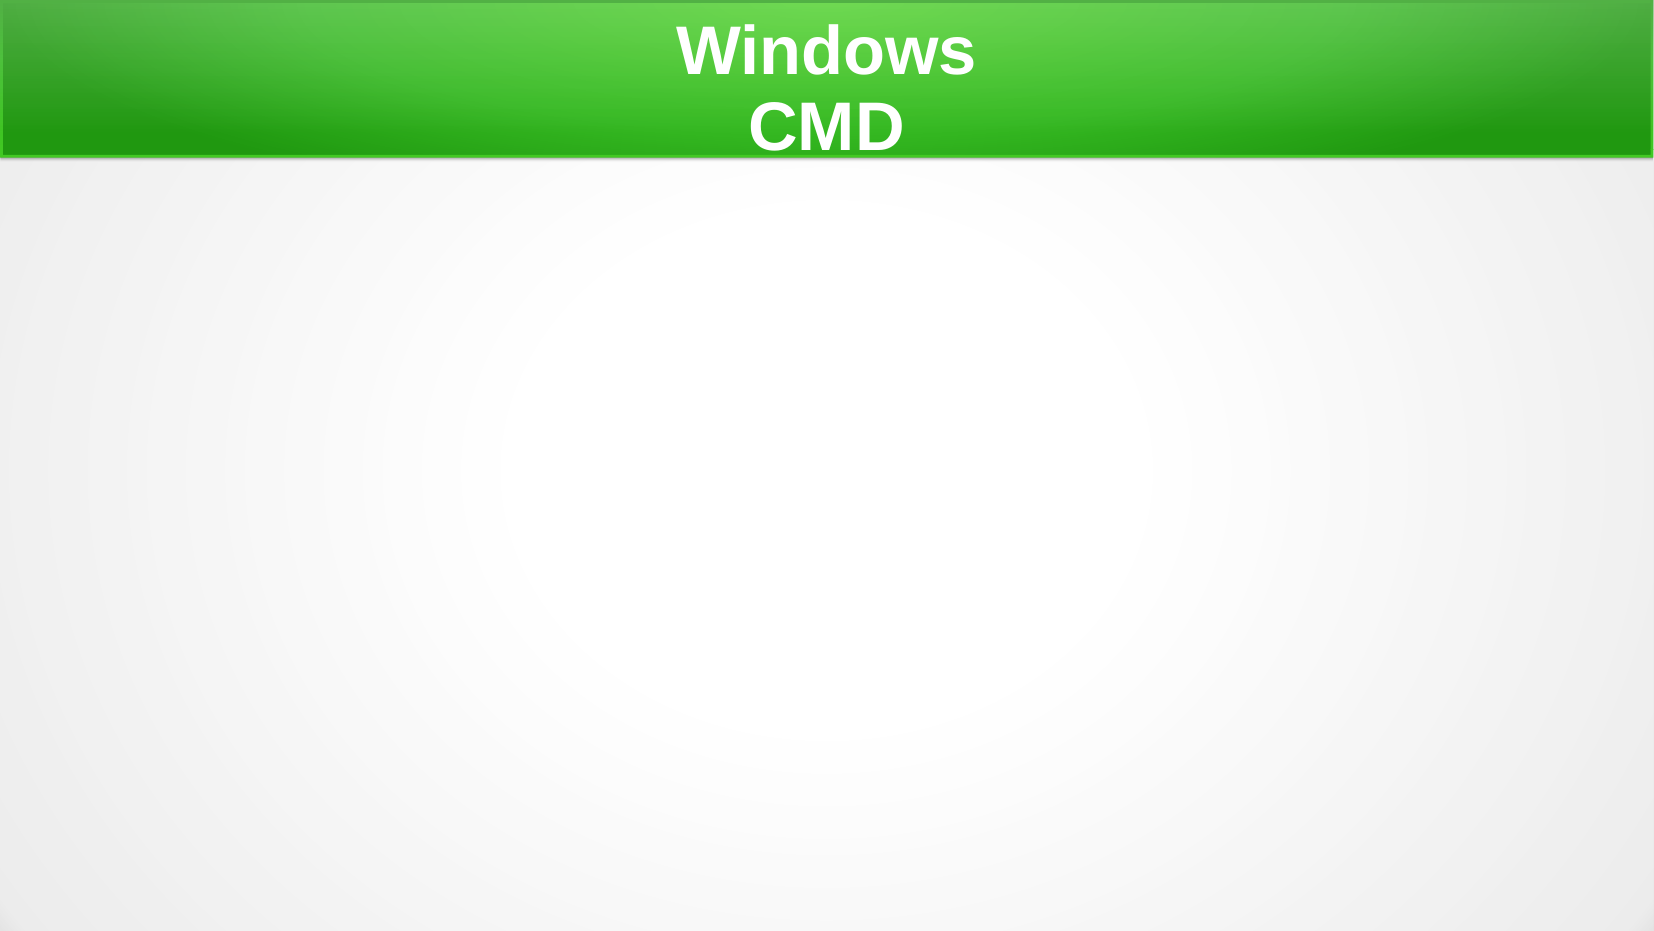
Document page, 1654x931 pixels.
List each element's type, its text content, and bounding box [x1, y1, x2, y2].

title Windows CMD [82, 12, 1571, 166]
